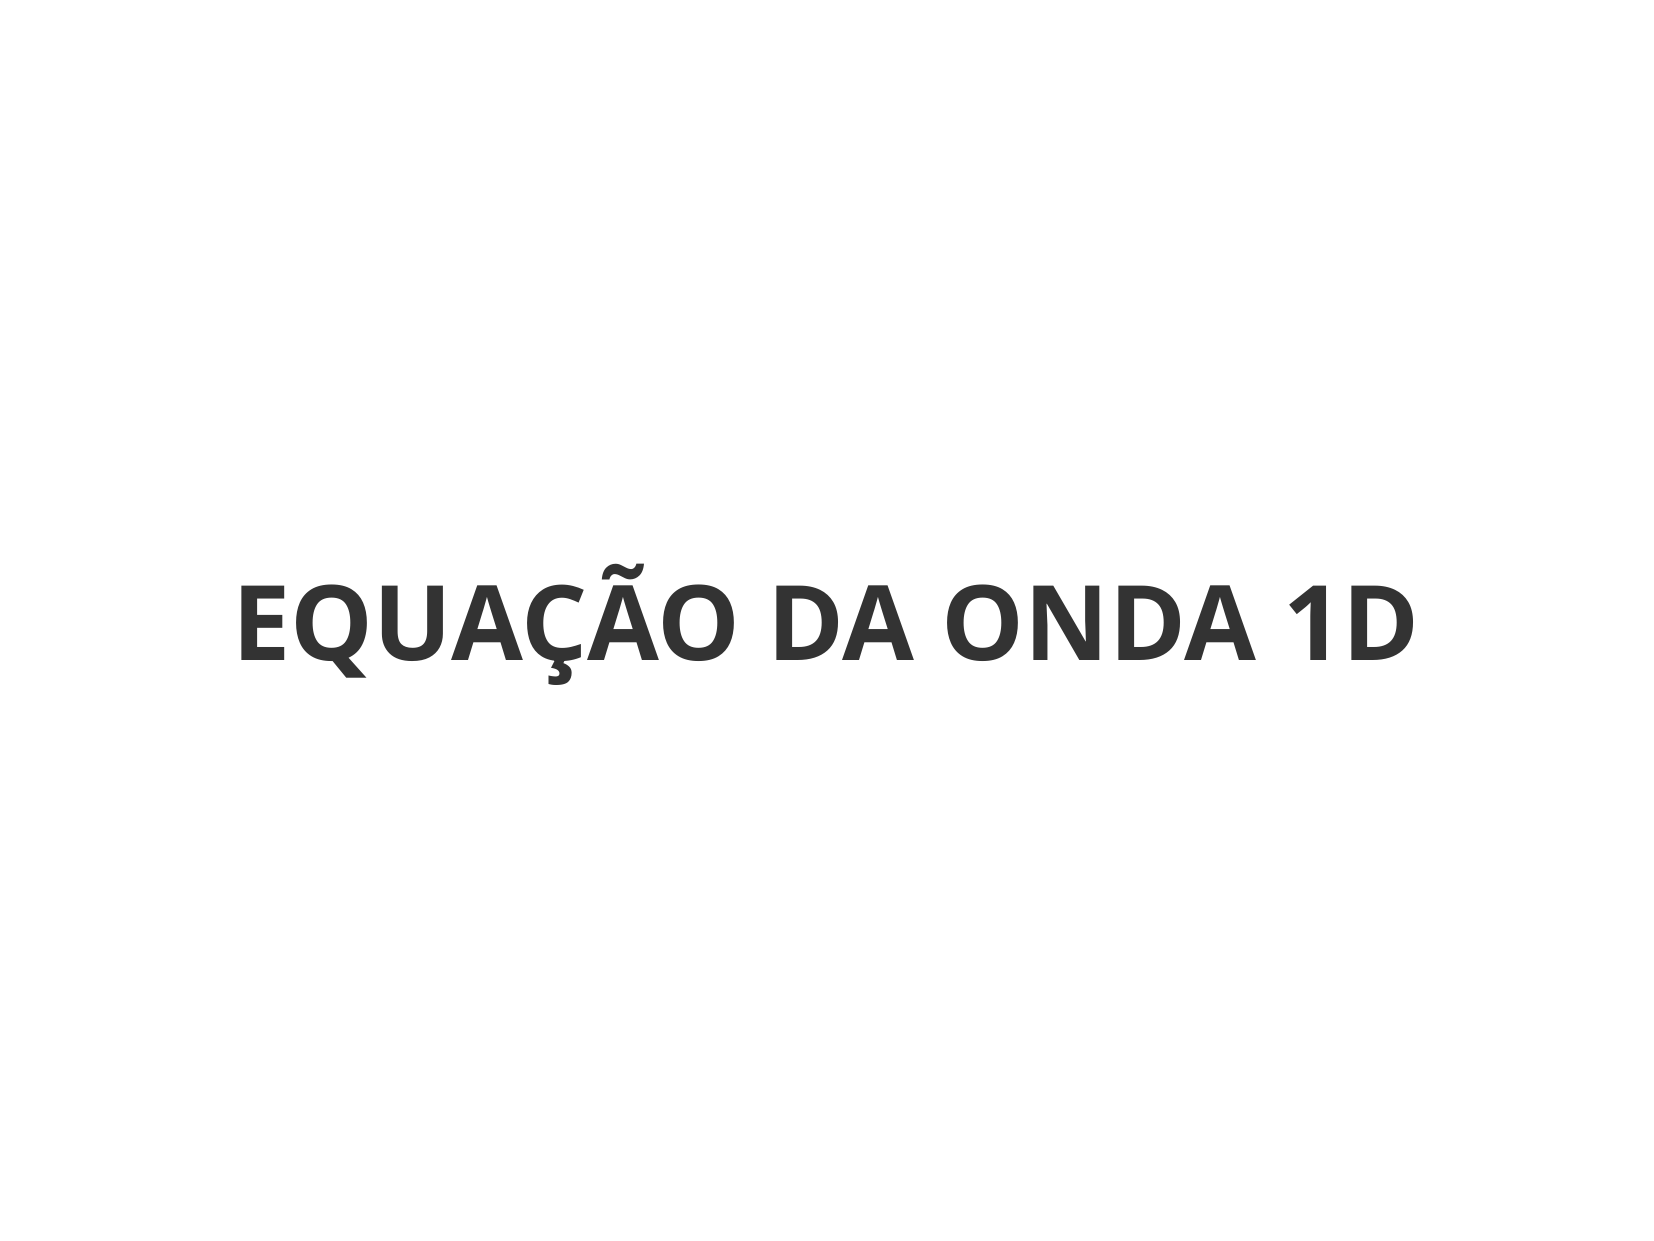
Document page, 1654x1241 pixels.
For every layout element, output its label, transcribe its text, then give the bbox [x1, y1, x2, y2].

title EQUAÇÃO DA ONDA 1D [82, 516, 1571, 724]
